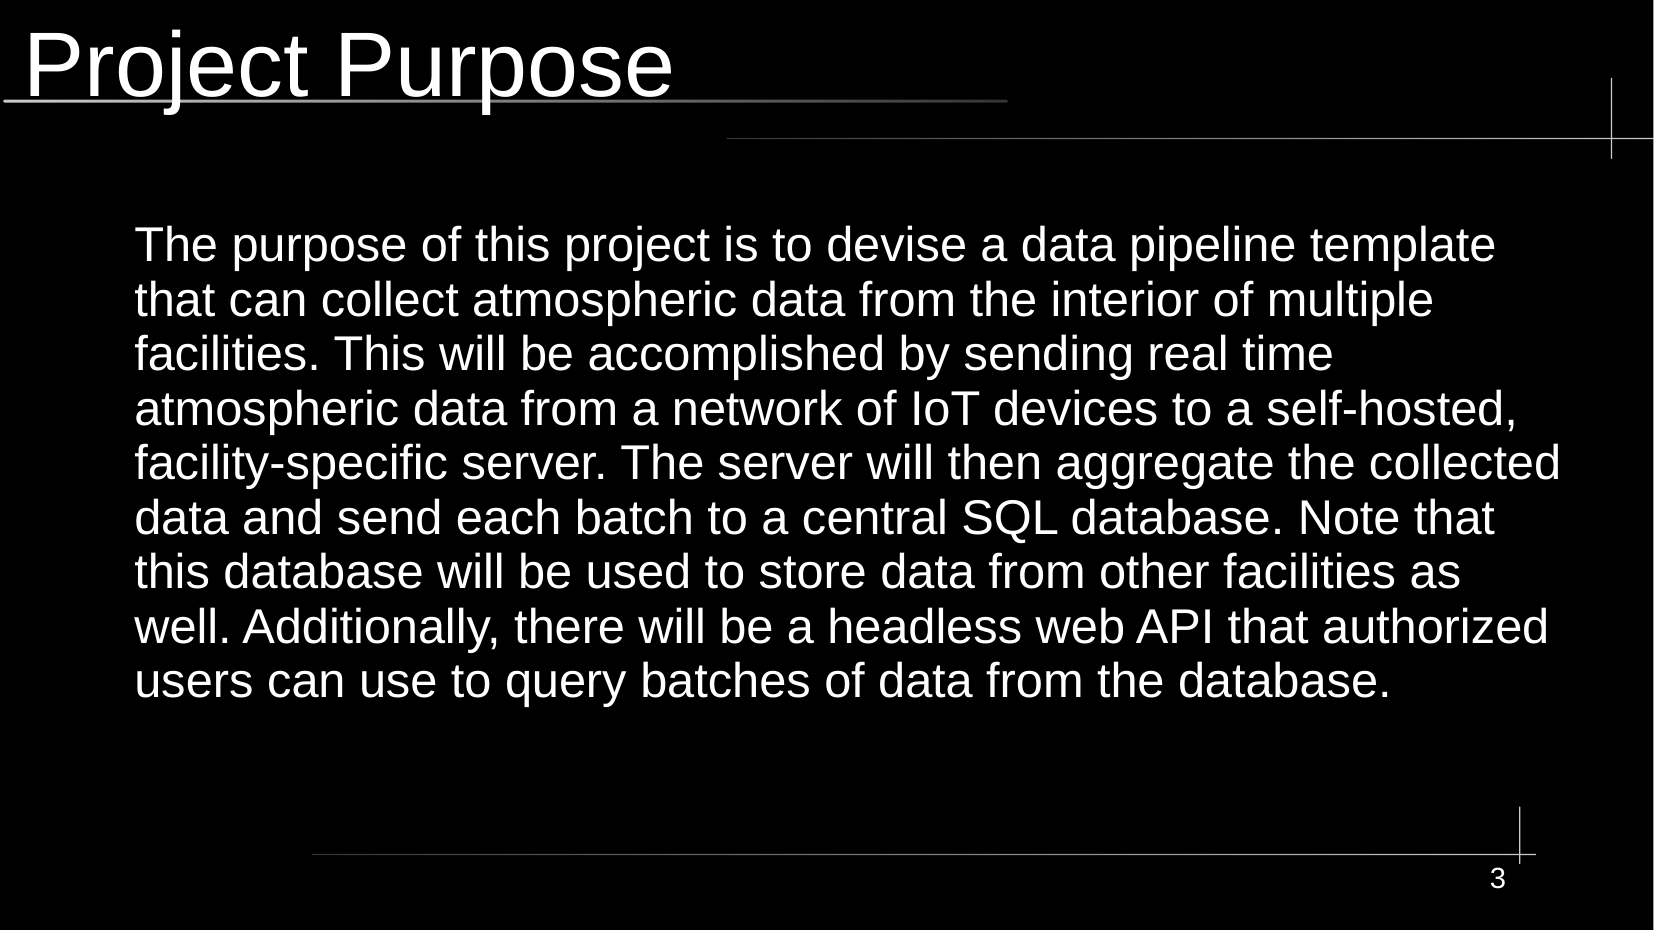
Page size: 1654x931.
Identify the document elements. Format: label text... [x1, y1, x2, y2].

list The purpose of this project is to devise a data pipeline template that can collect atmospheric data from the interior of multiple facilities. This will be accomplished by sending real time atmospheric data from a network of IoT devices to a self-hosted, facility-specific server. The server will then aggregate the collected data and send each batch to a central SQL database. Note that this database will be used to store data from other facilities as well. Additionally, there will be a headless web API that authorized users can use to query batches of data from the database. [82, 217, 1571, 758]
title Project Purpose [23, 11, 1589, 119]
